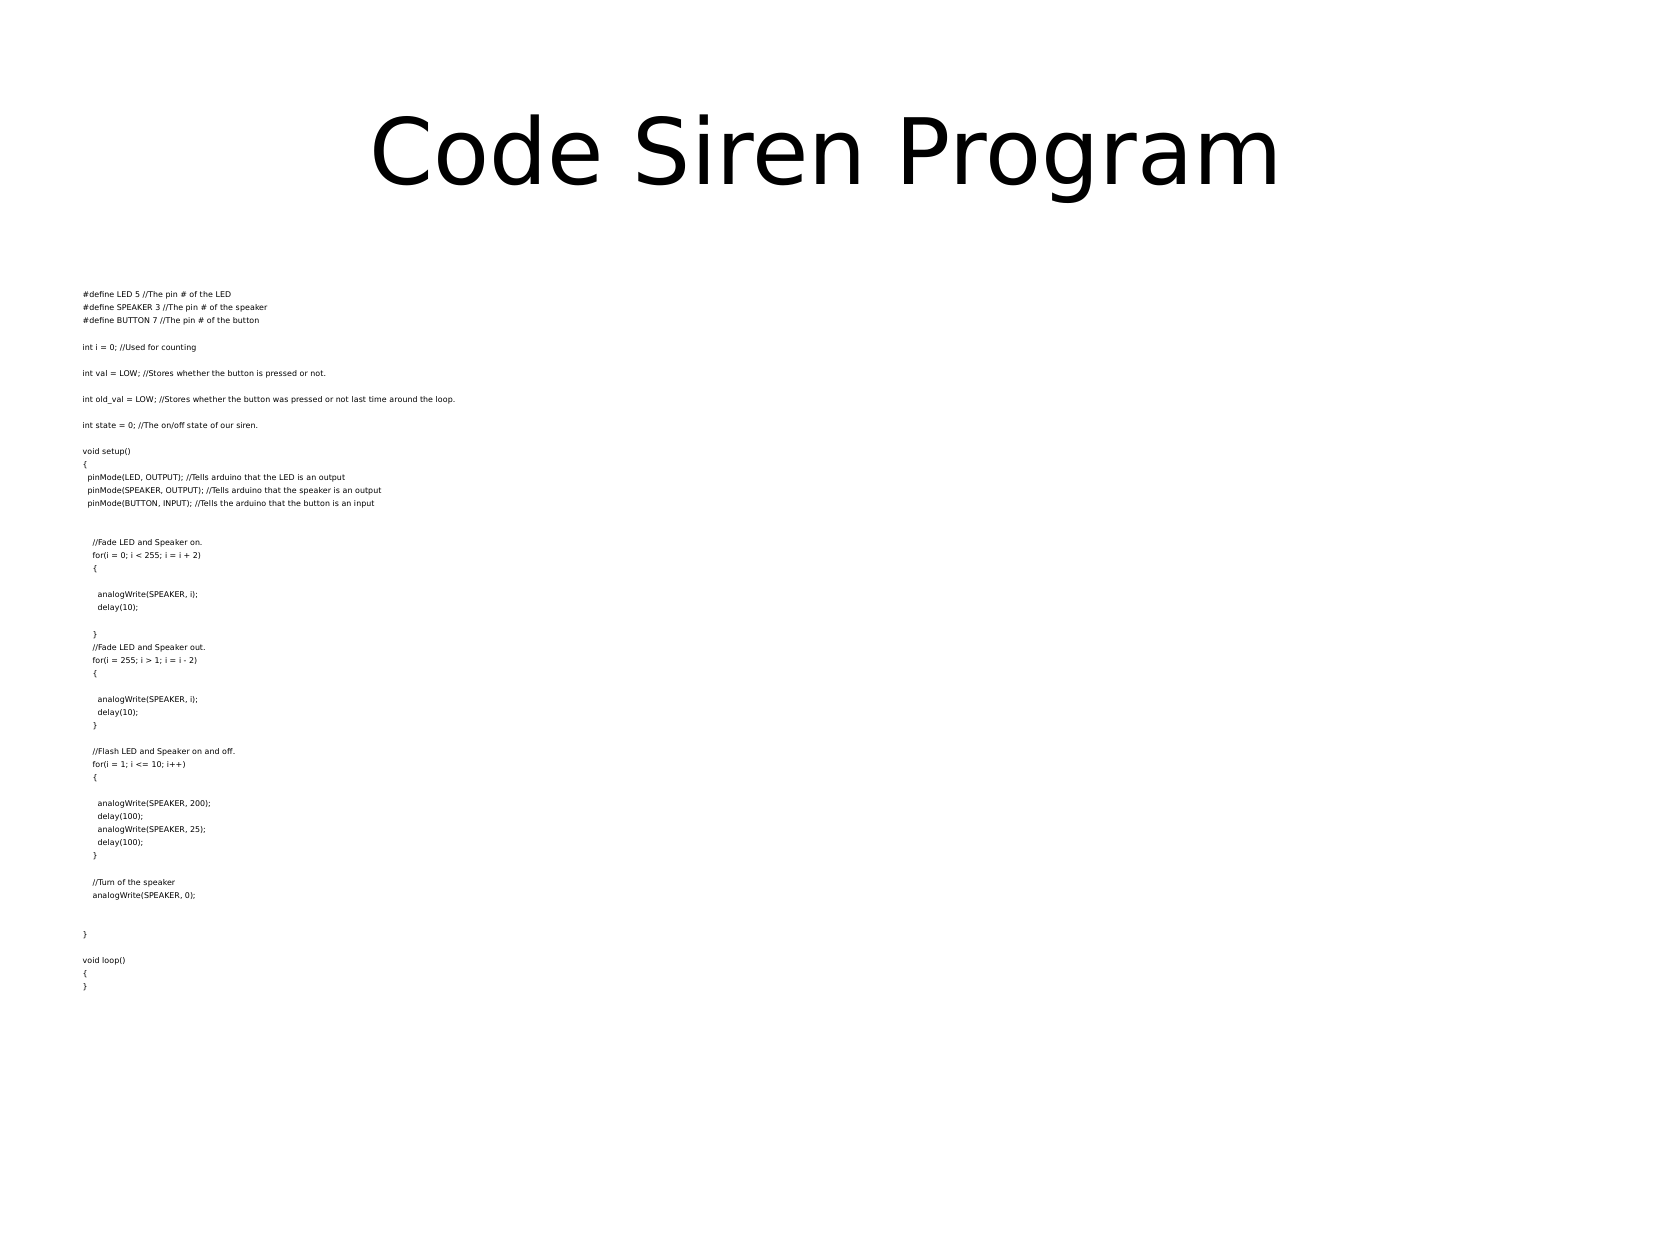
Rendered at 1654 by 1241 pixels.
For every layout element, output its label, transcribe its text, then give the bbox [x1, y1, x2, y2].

list #define LED 5 //The pin # of the LED #define SPEAKER 3 //The pin # of the speaker #define BUTTON 7 //The pin # of the button int i = 0; //Used for counting int val = LOW; //Stores whether the button is pressed or not. int old_val = LOW; //Stores whether the button was pressed or not last time around the loop. int state = 0; //The on/off state of our siren. void setup() { pinMode(LED, OUTPUT); //Tells arduino that the LED is an output pinMode(SPEAKER, OUTPUT); //Tells arduino that the speaker is an output pinMode(BUTTON, INPUT); //Tells the arduino that the button is an input //Fade LED and Speaker on. for(i = 0; i < 255; i = i + 2) { analogWrite(SPEAKER, i); delay(10); } //Fade LED and Speaker out. for(i = 255; i > 1; i = i - 2) { analogWrite(SPEAKER, i); delay(10); } //Flash LED and Speaker on and off. for(i = 1; i <= 10; i++) { analogWrite(SPEAKER, 200); delay(100); analogWrite(SPEAKER, 25); delay(100); } //Turn of the speaker analogWrite(SPEAKER, 0); } void loop() { } [82, 290, 1571, 1010]
title Code Siren Program [82, 49, 1571, 257]
